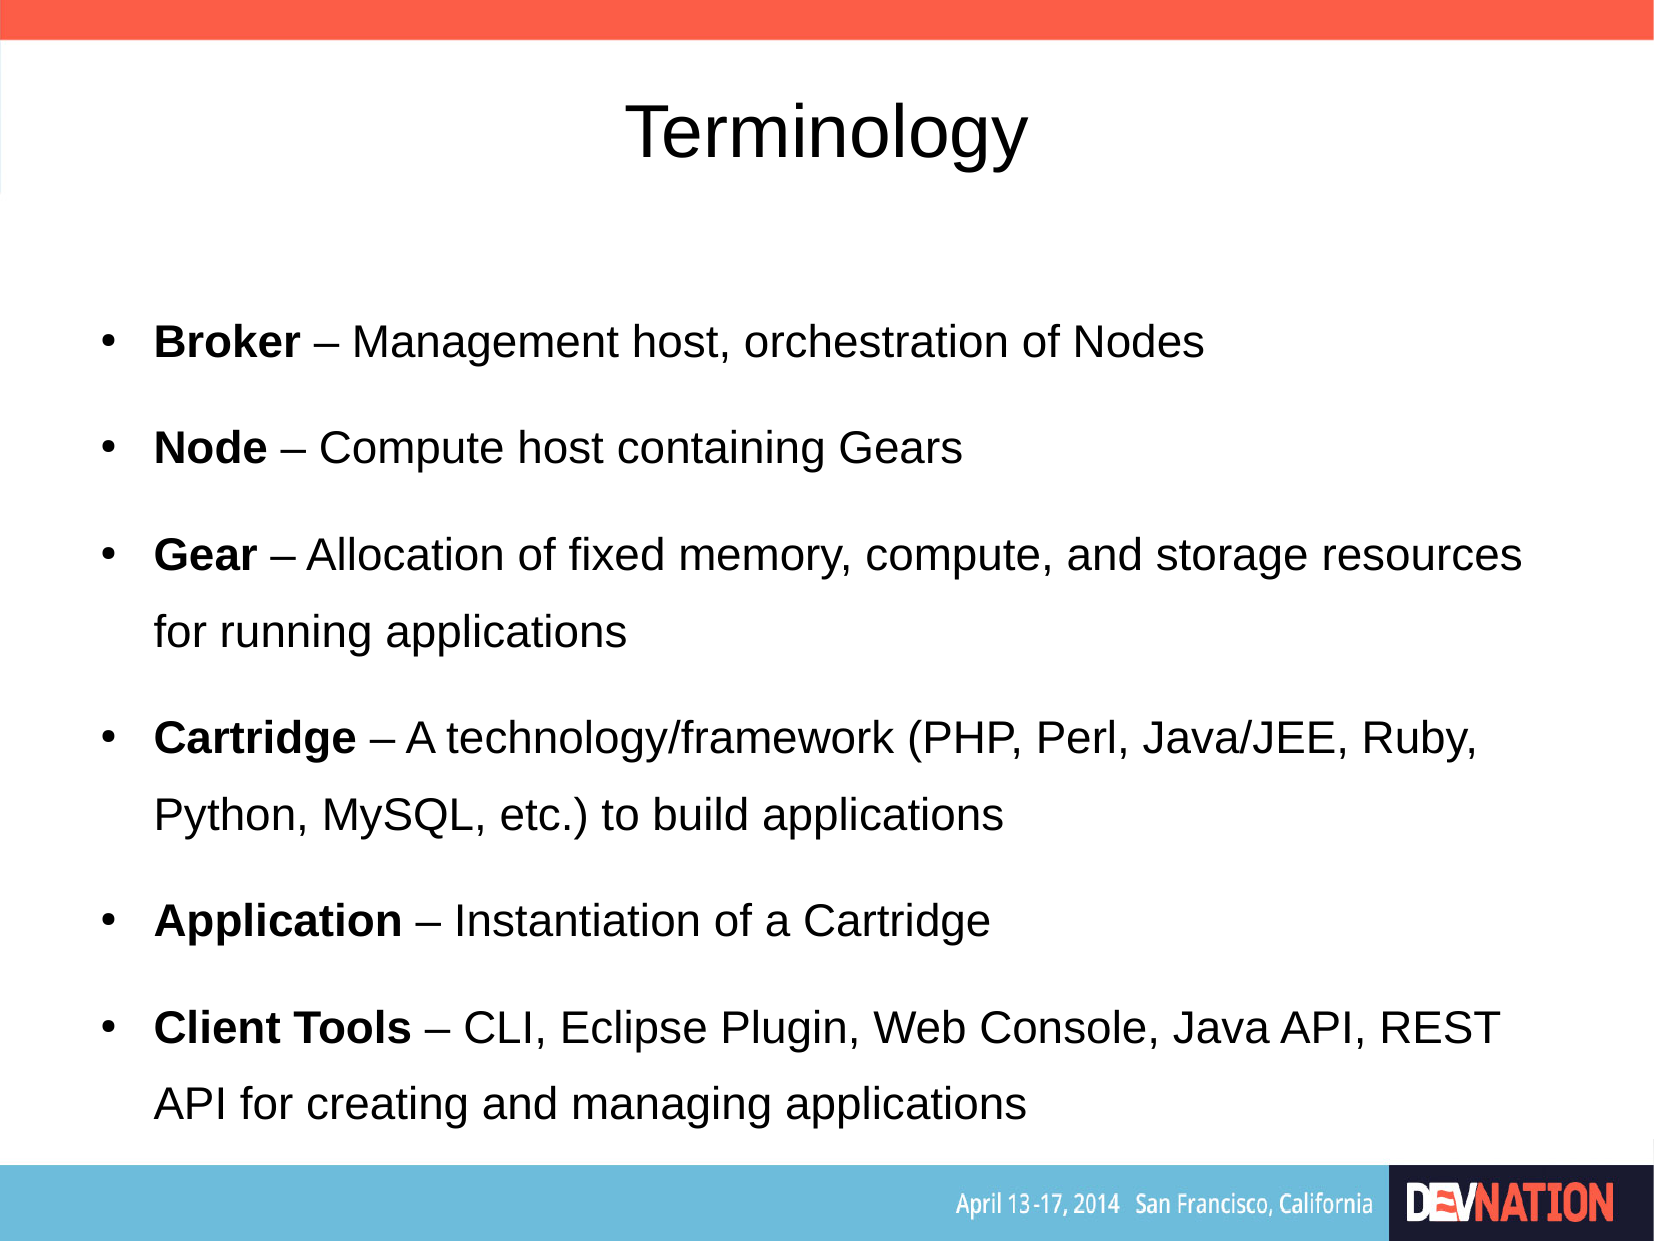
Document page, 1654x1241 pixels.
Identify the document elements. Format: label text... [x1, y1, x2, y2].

picture [0, 0, 1654, 1241]
list Broker – Management host, orchestration of Nodes Node – Compute host containing Gears Gear – Allocation of fixed memory, compute, and storage resources for running applications Cartridge – A technology/framework (PHP, Perl, Java/JEE, Ruby, Python, MySQL, etc.) to build applications Application – Instantiation of a Cartridge Client Tools – CLI, Eclipse Plugin, Web Console, Java API, REST API for creating and managing applications [82, 290, 1571, 1186]
title Terminology [82, 37, 1571, 226]
